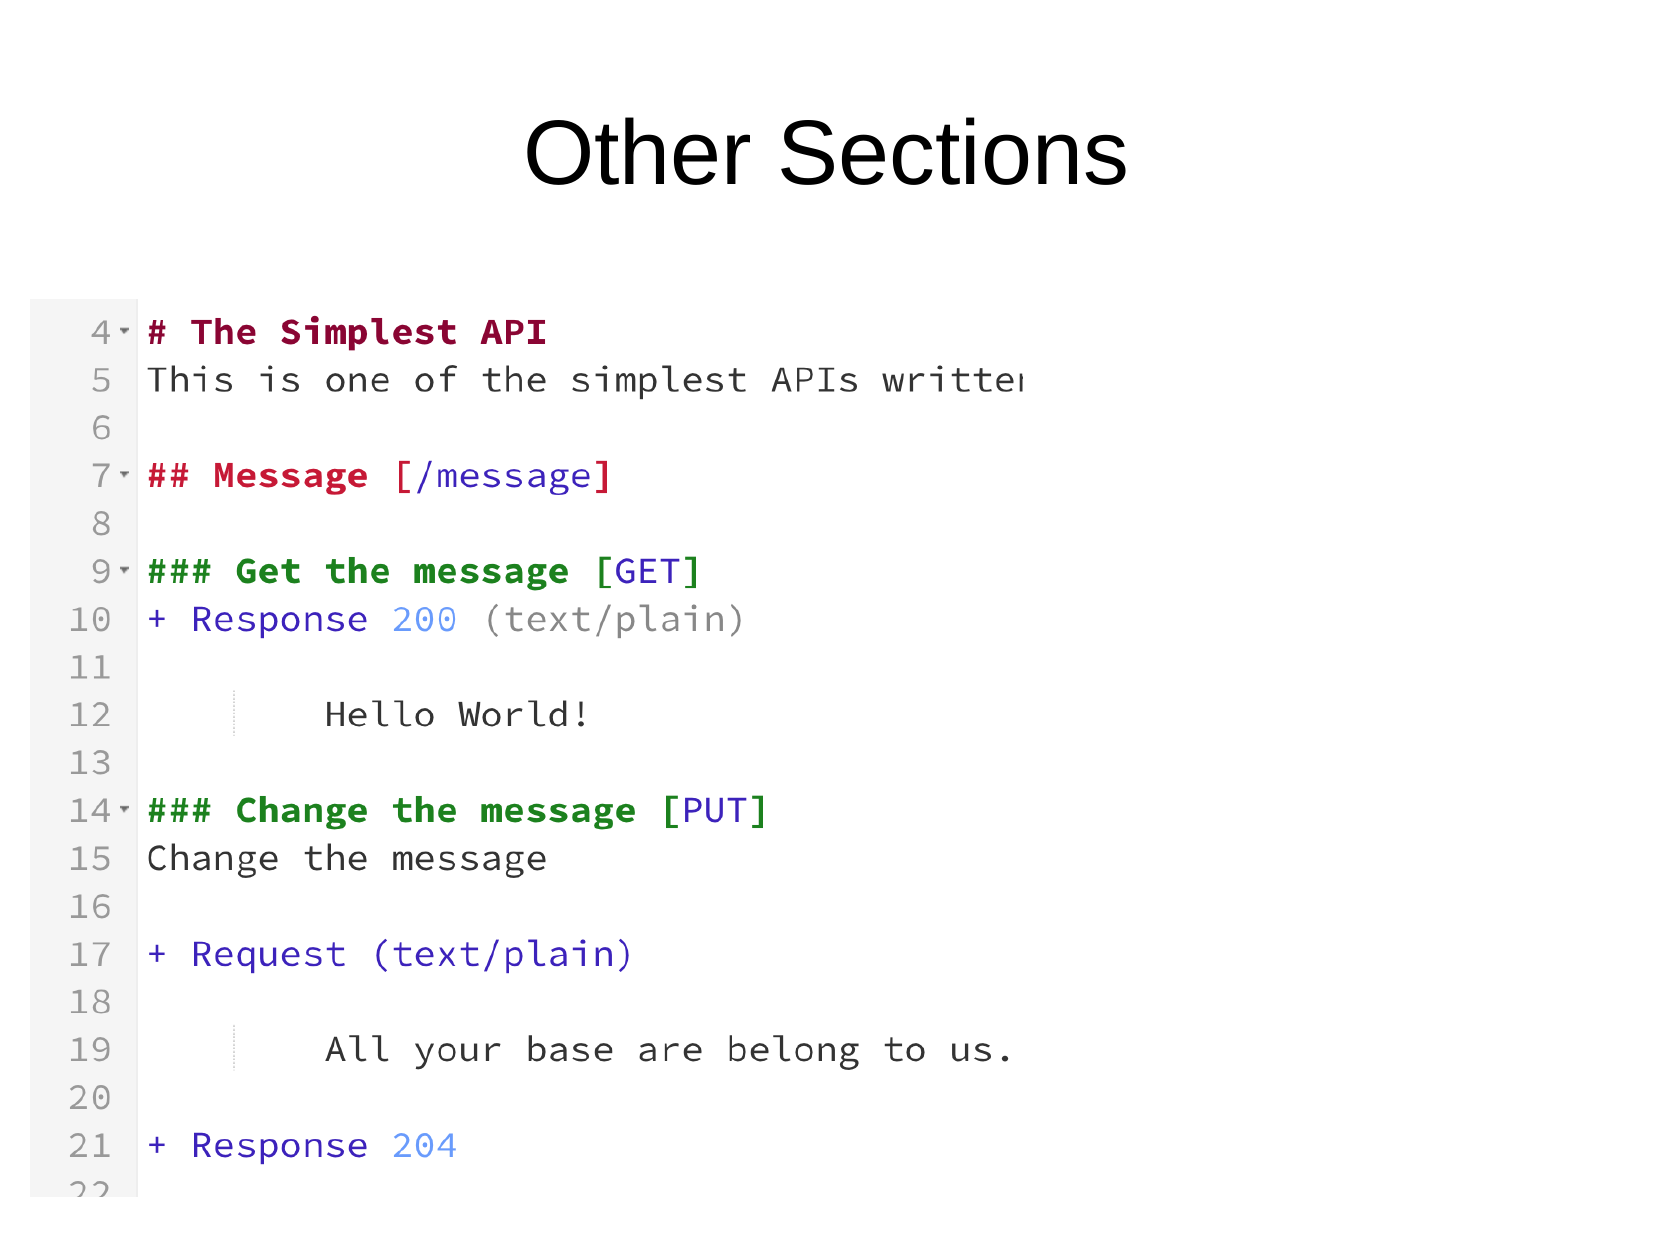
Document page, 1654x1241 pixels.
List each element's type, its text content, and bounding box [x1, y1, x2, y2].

title Other Sections [82, 49, 1571, 257]
picture [30, 299, 1023, 1197]
